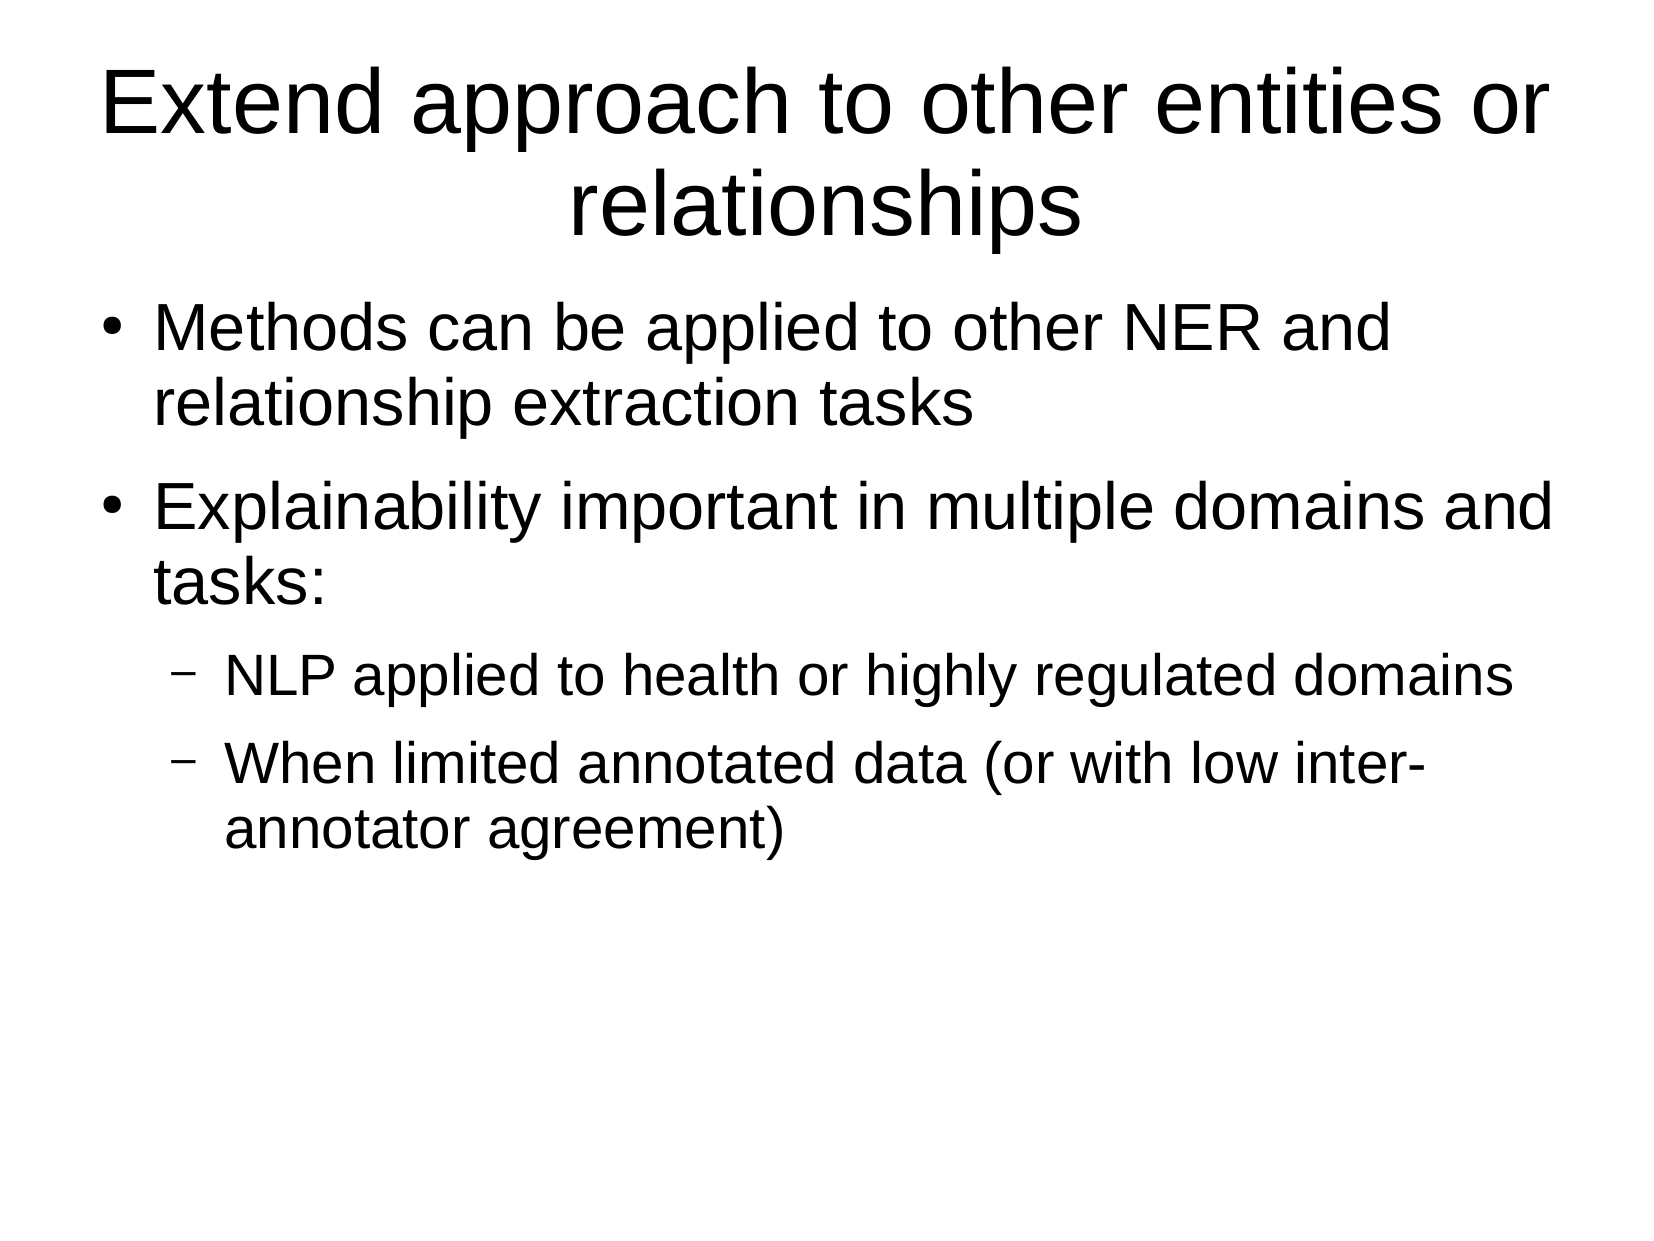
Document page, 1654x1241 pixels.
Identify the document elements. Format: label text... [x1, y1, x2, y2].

list Methods can be applied to other NER and relationship extraction tasks Explainability important in multiple domains and tasks: NLP applied to health or highly regulated domains When limited annotated data (or with low inter-annotator agreement) [82, 290, 1571, 1010]
title Extend approach to other entities or relationships [82, 49, 1571, 257]
